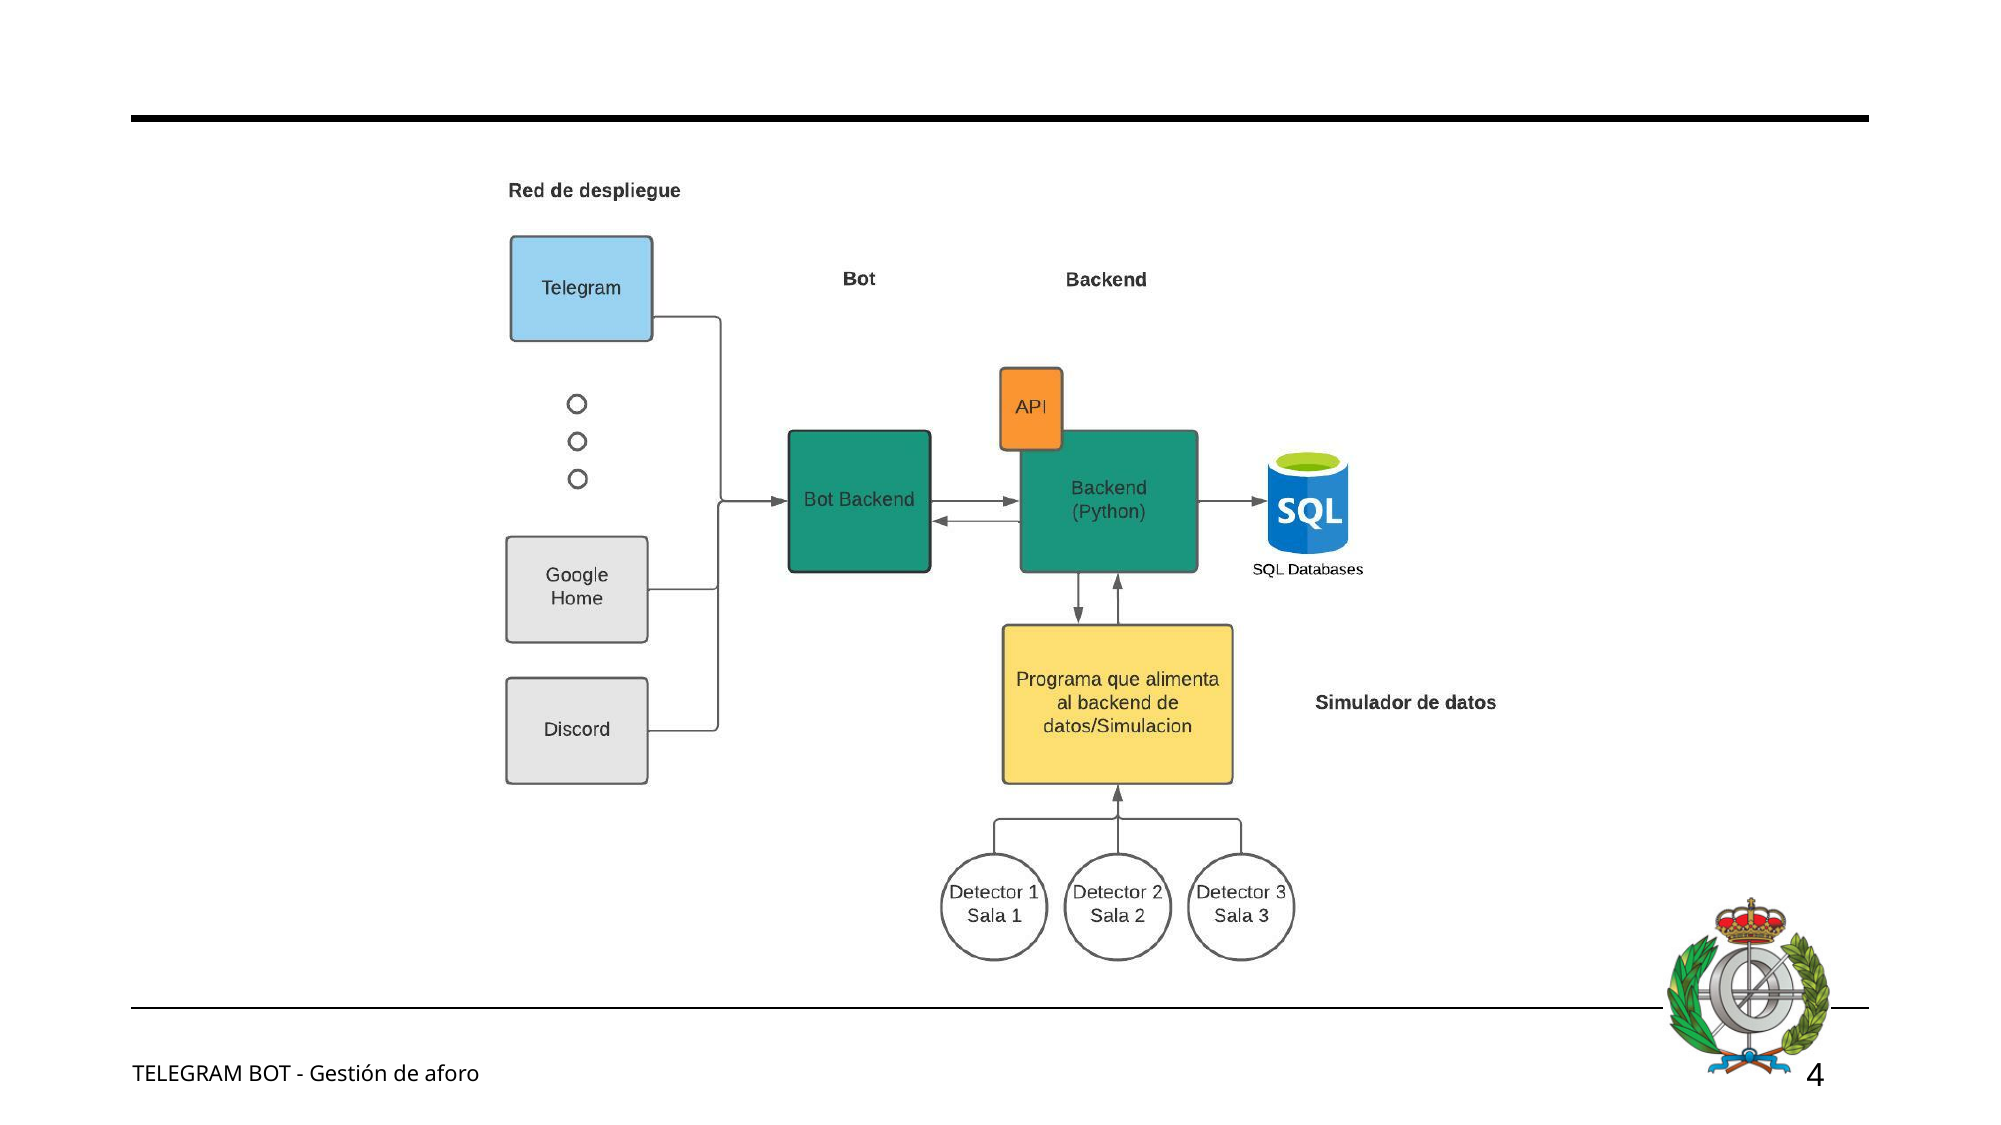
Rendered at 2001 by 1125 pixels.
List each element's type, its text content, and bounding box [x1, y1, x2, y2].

picture [1663, 897, 1831, 1075]
picture [453, 130, 1547, 995]
text_box TELEGRAM BOT - Gestión de aforo [117, 1042, 863, 1103]
text_box [1791, 1042, 1902, 1103]
